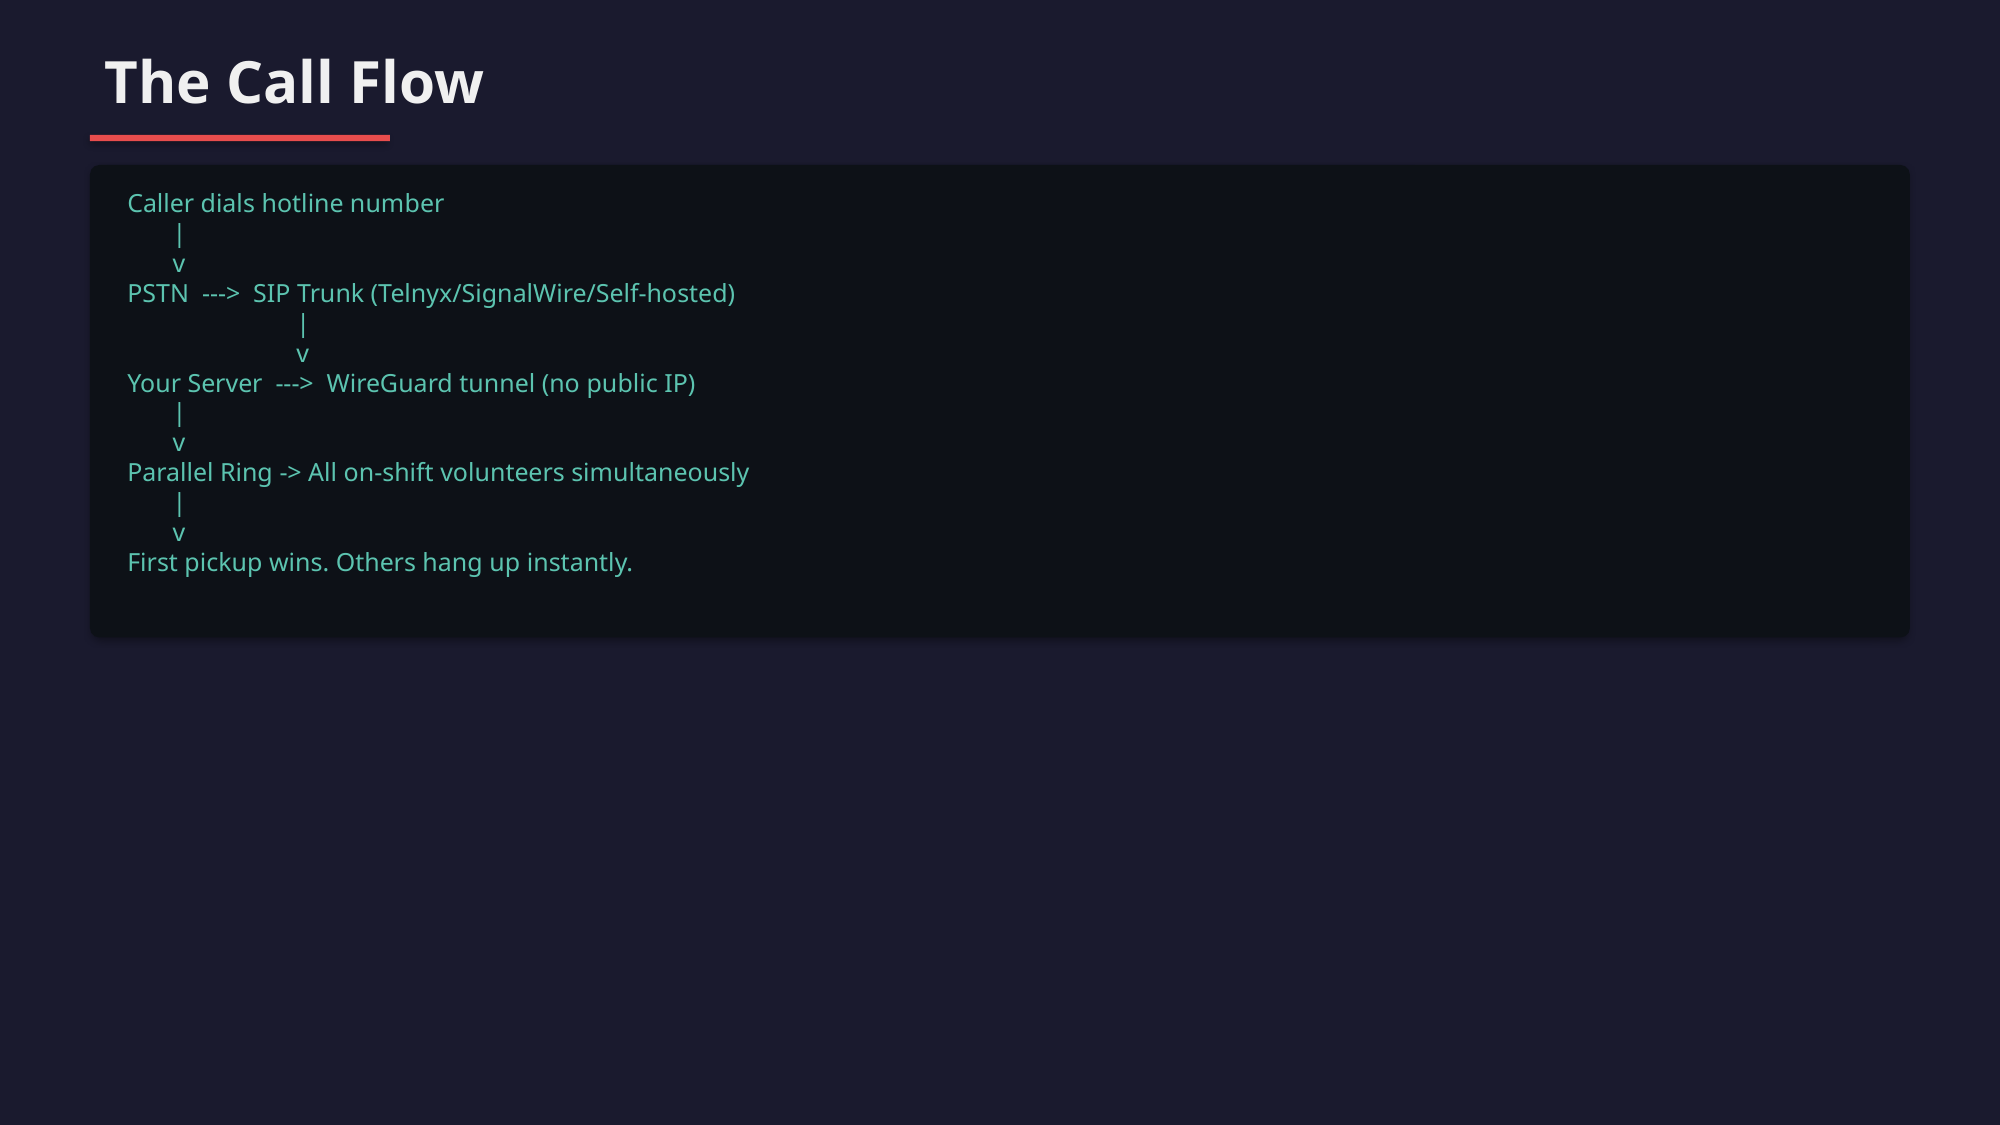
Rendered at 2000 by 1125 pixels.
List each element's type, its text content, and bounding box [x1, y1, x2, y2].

text_box The Call Flow [89, 37, 1910, 123]
text_box [89, 164, 1910, 638]
text_box [89, 134, 390, 142]
text_box Caller dials hotline number | v PSTN ---> SIP Trunk (Telnyx/SignalWire/Self-hosted) | v Your Server ---> WireGuard tunnel (no public IP) | v Parallel Ring -> All on-shift volunteers simultaneously | v First pickup wins. Others hang up instantly. [112, 179, 1888, 585]
